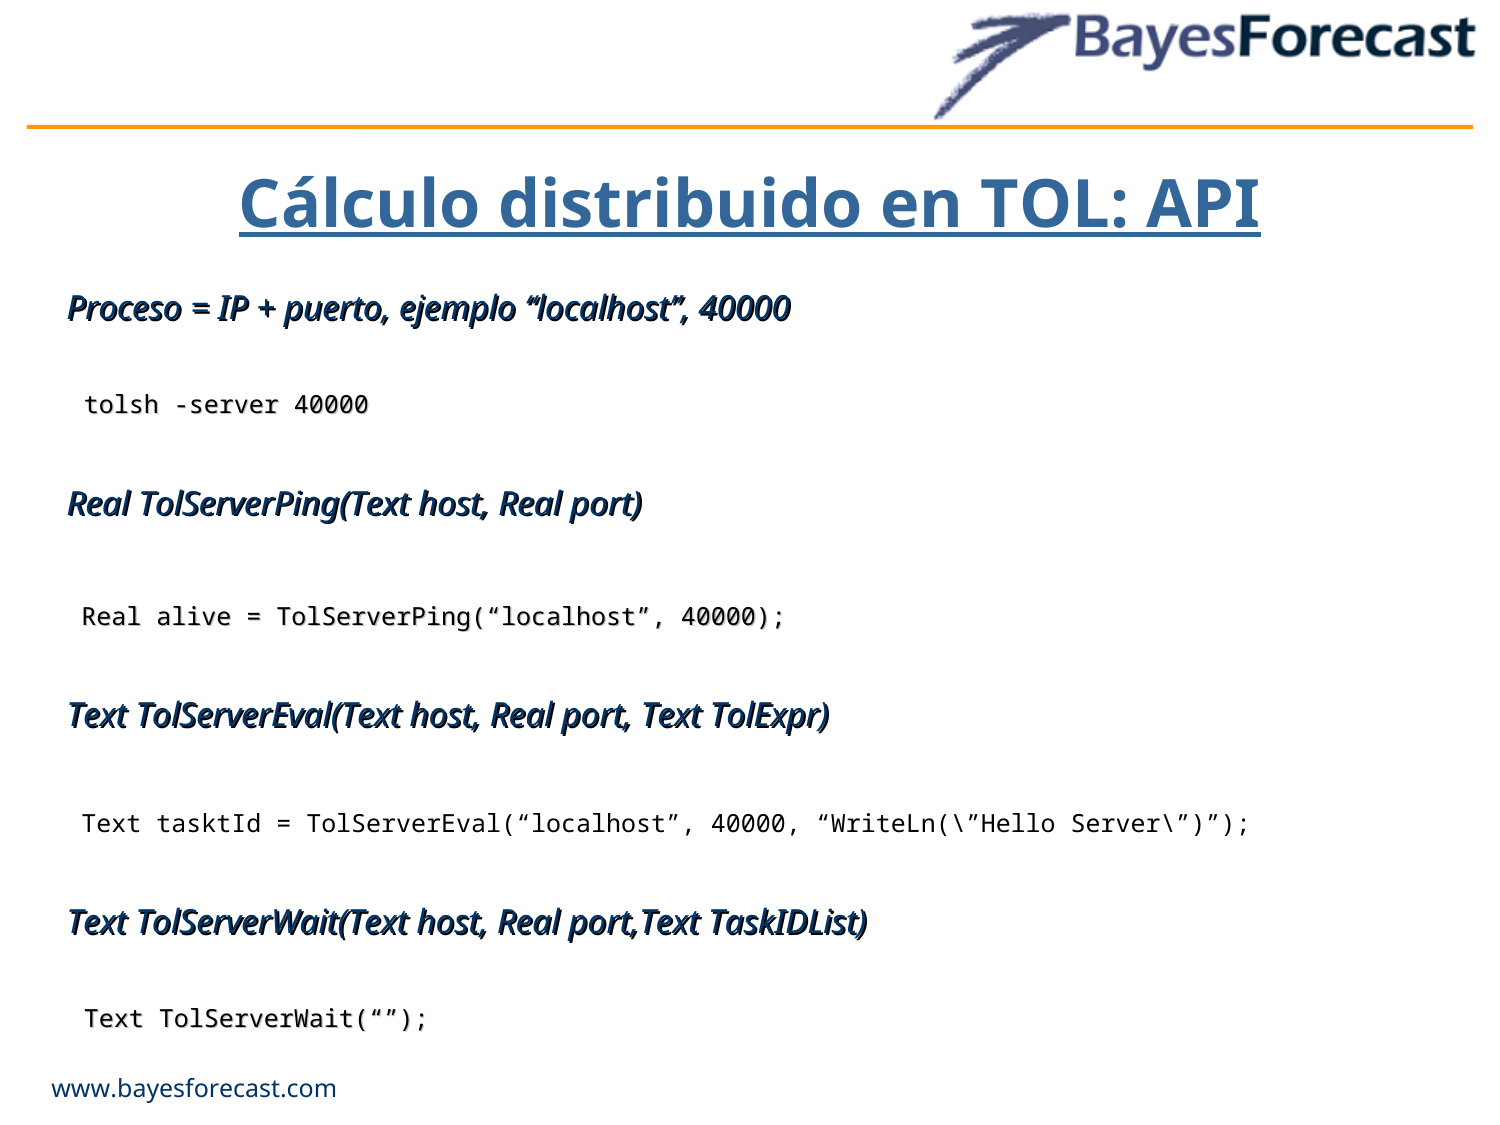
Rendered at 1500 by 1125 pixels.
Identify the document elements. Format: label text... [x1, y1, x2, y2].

text_box Proceso = IP + puerto, ejemplo “localhost”, 40000 tolsh -server 40000 Real TolServerPing(Text host, Real port) Real alive = TolServerPing(“localhost”, 40000); Text TolServerEval(Text host, Real port, Text TolExpr) Text tasktId = TolServerEval(“localhost”, 40000, “WriteLn(\”Hello Server\”)”); Text TolServerWait(Text host, Real port,Text TaskIDList) Text TolServerWait(“”); [51, 277, 1490, 1042]
text_box Cálculo distribuido en TOL: API [0, 149, 1500, 253]
